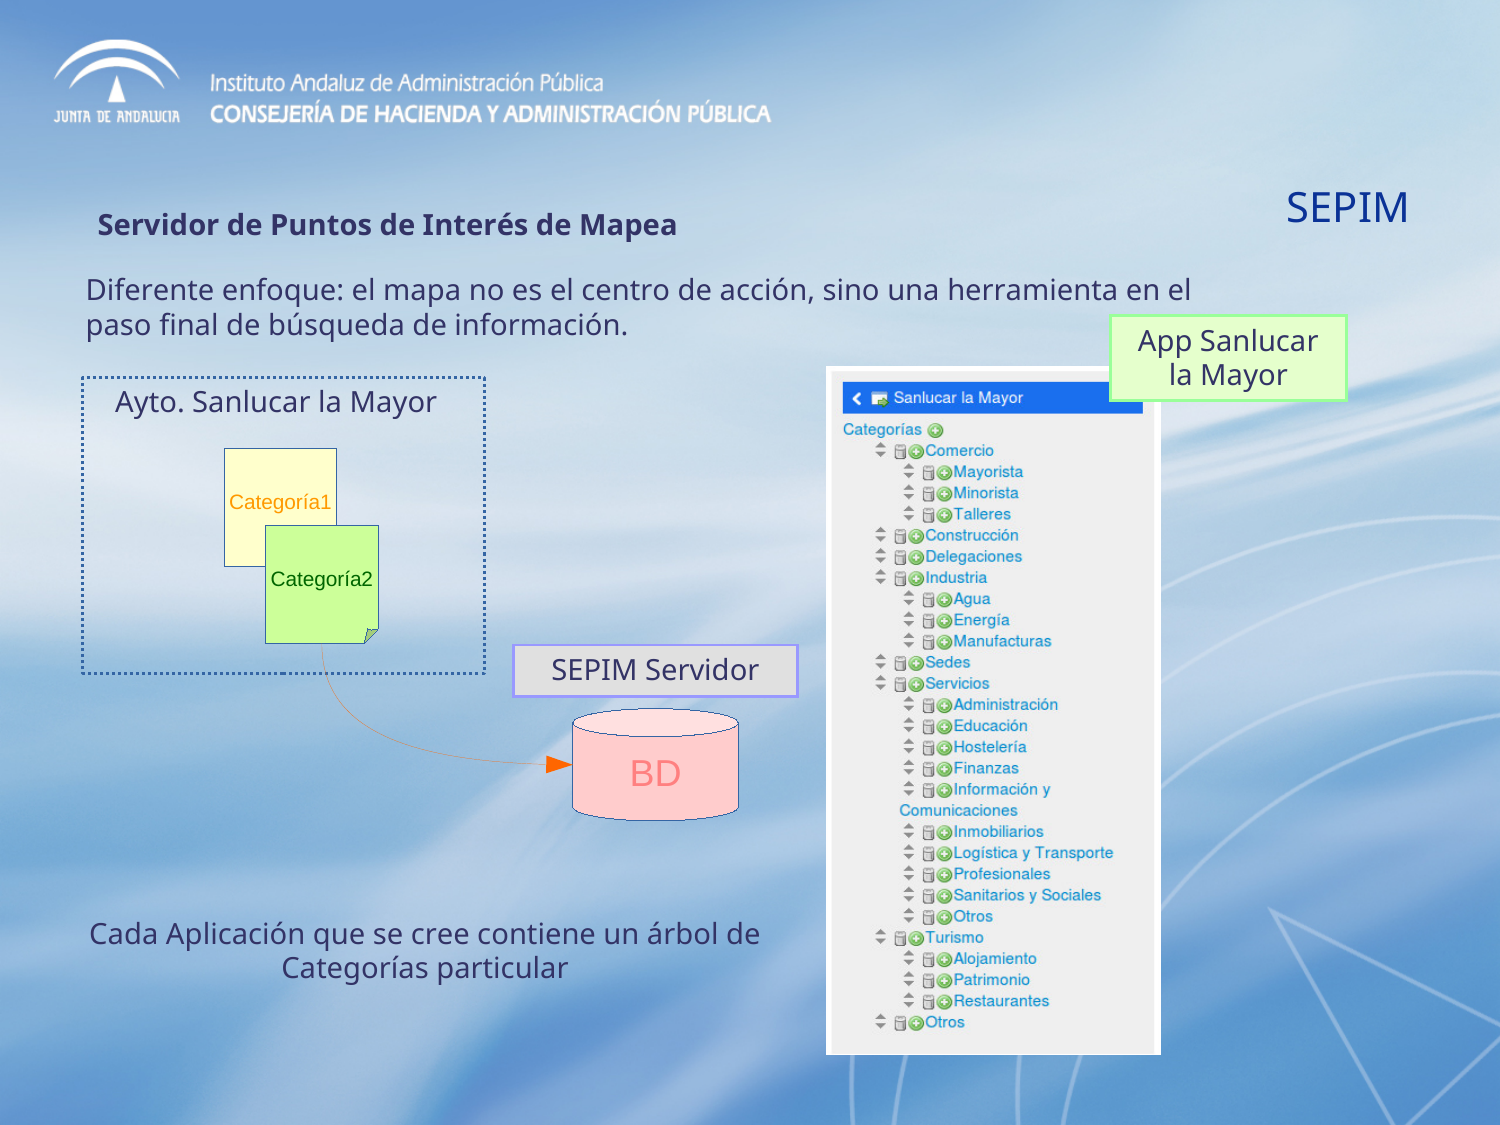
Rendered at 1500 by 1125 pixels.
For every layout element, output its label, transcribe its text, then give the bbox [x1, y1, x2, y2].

text_box Diferente enfoque: el mapa no es el centro de acción, sino una herramienta en el paso final de búsqueda de información. [70, 265, 1264, 350]
text_box BD [572, 723, 739, 821]
text_box Servidor de Puntos de Interés de Mapea [82, 200, 1123, 251]
text_box Cada Aplicación que se cree contiene un árbol de Categorías particular [64, 909, 786, 994]
text_box SEPIM Servidor [513, 645, 798, 697]
text_box Categoría2 [265, 525, 379, 644]
title SEPIM [75, 137, 1426, 275]
text_box App Sanlucar la Mayor [1110, 315, 1347, 401]
subtitle [321, 643, 545, 765]
text_box Ayto. Sanlucar la Mayor [100, 377, 479, 428]
picture [0, 0, 1500, 1125]
text_box Categoría1 [224, 448, 337, 567]
